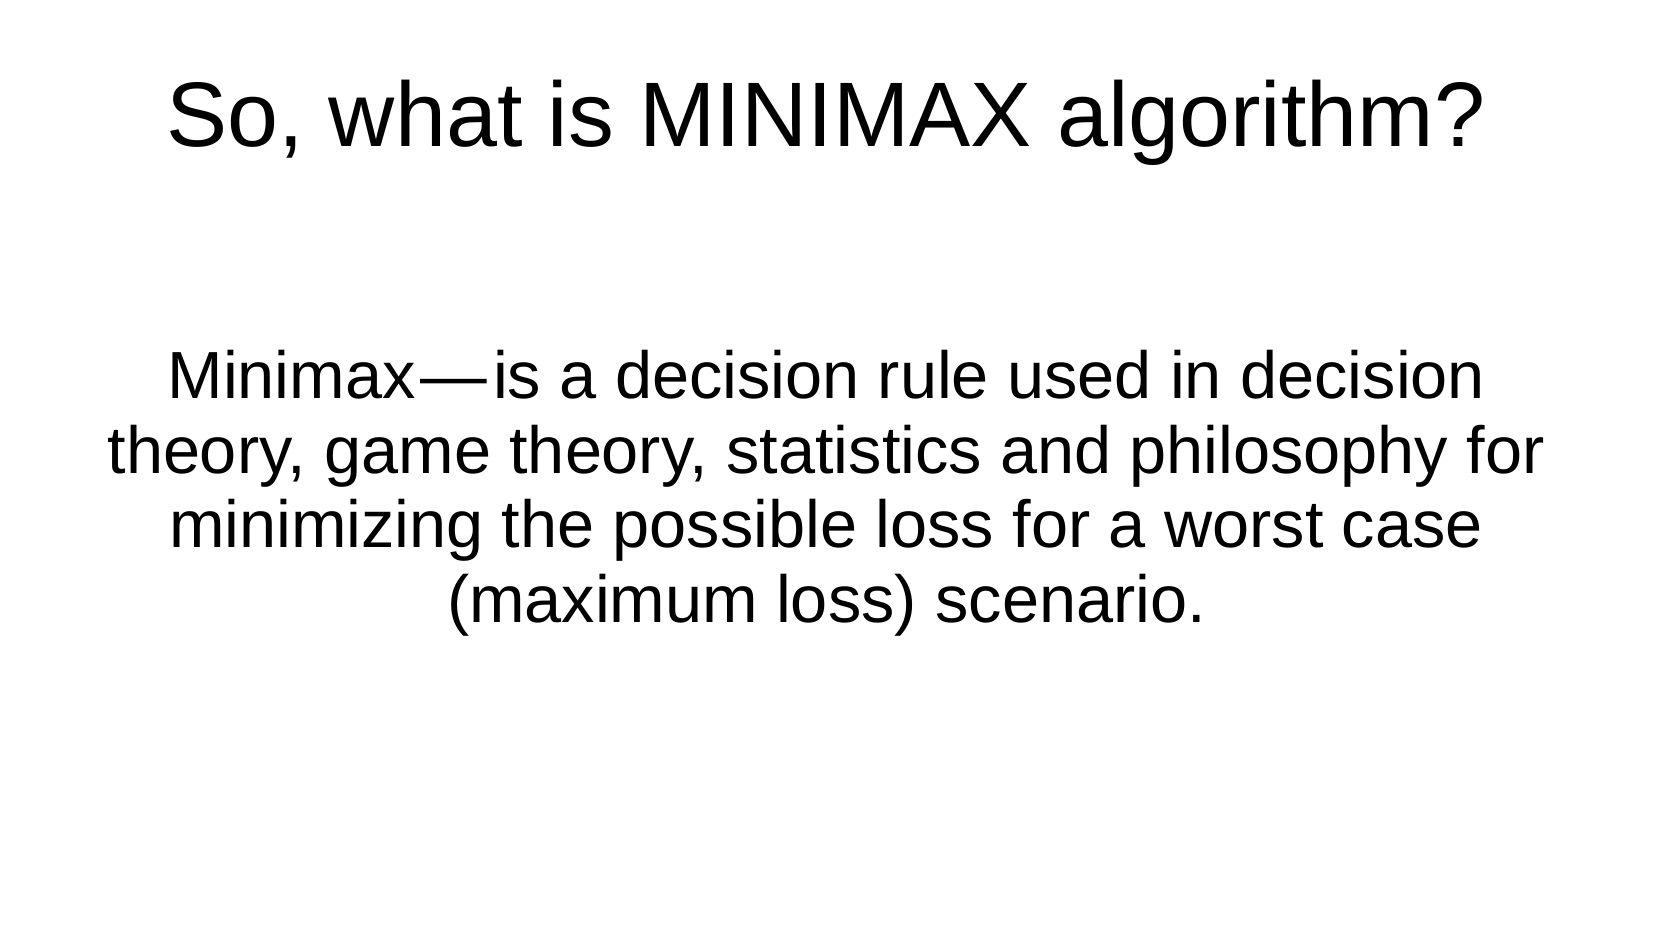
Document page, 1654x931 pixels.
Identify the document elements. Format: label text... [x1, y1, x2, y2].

subtitle Minimax — is a decision rule used in decision theory, game theory, statistics and philosophy for minimizing the possible loss for a worst case (maximum loss) scenario. [82, 217, 1571, 758]
title So, what is MINIMAX algorithm? [82, 37, 1571, 193]
